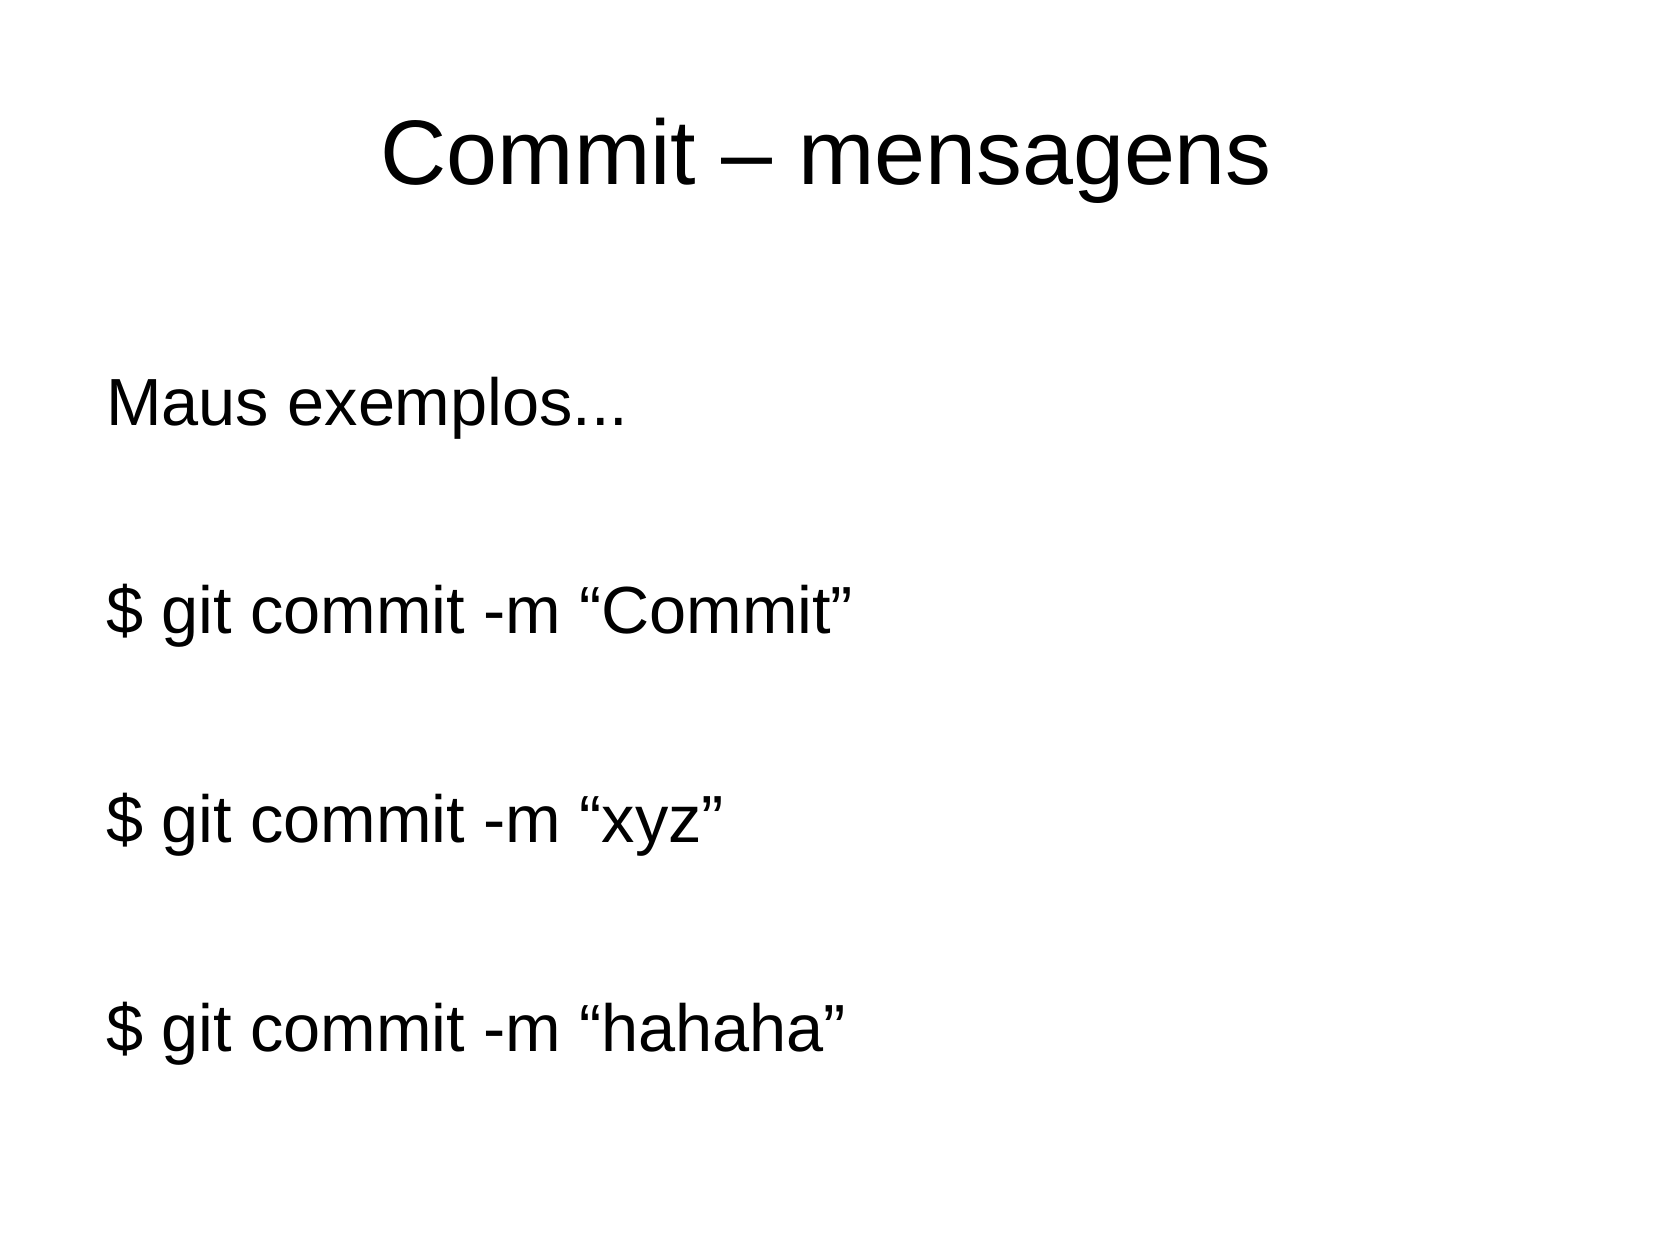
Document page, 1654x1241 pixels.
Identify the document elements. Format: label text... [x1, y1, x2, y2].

list Maus exemplos... $ git commit -m “Commit” $ git commit -m “xyz” $ git commit -m “hahaha” [106, 260, 1572, 1128]
title Commit – mensagens [82, 49, 1571, 257]
